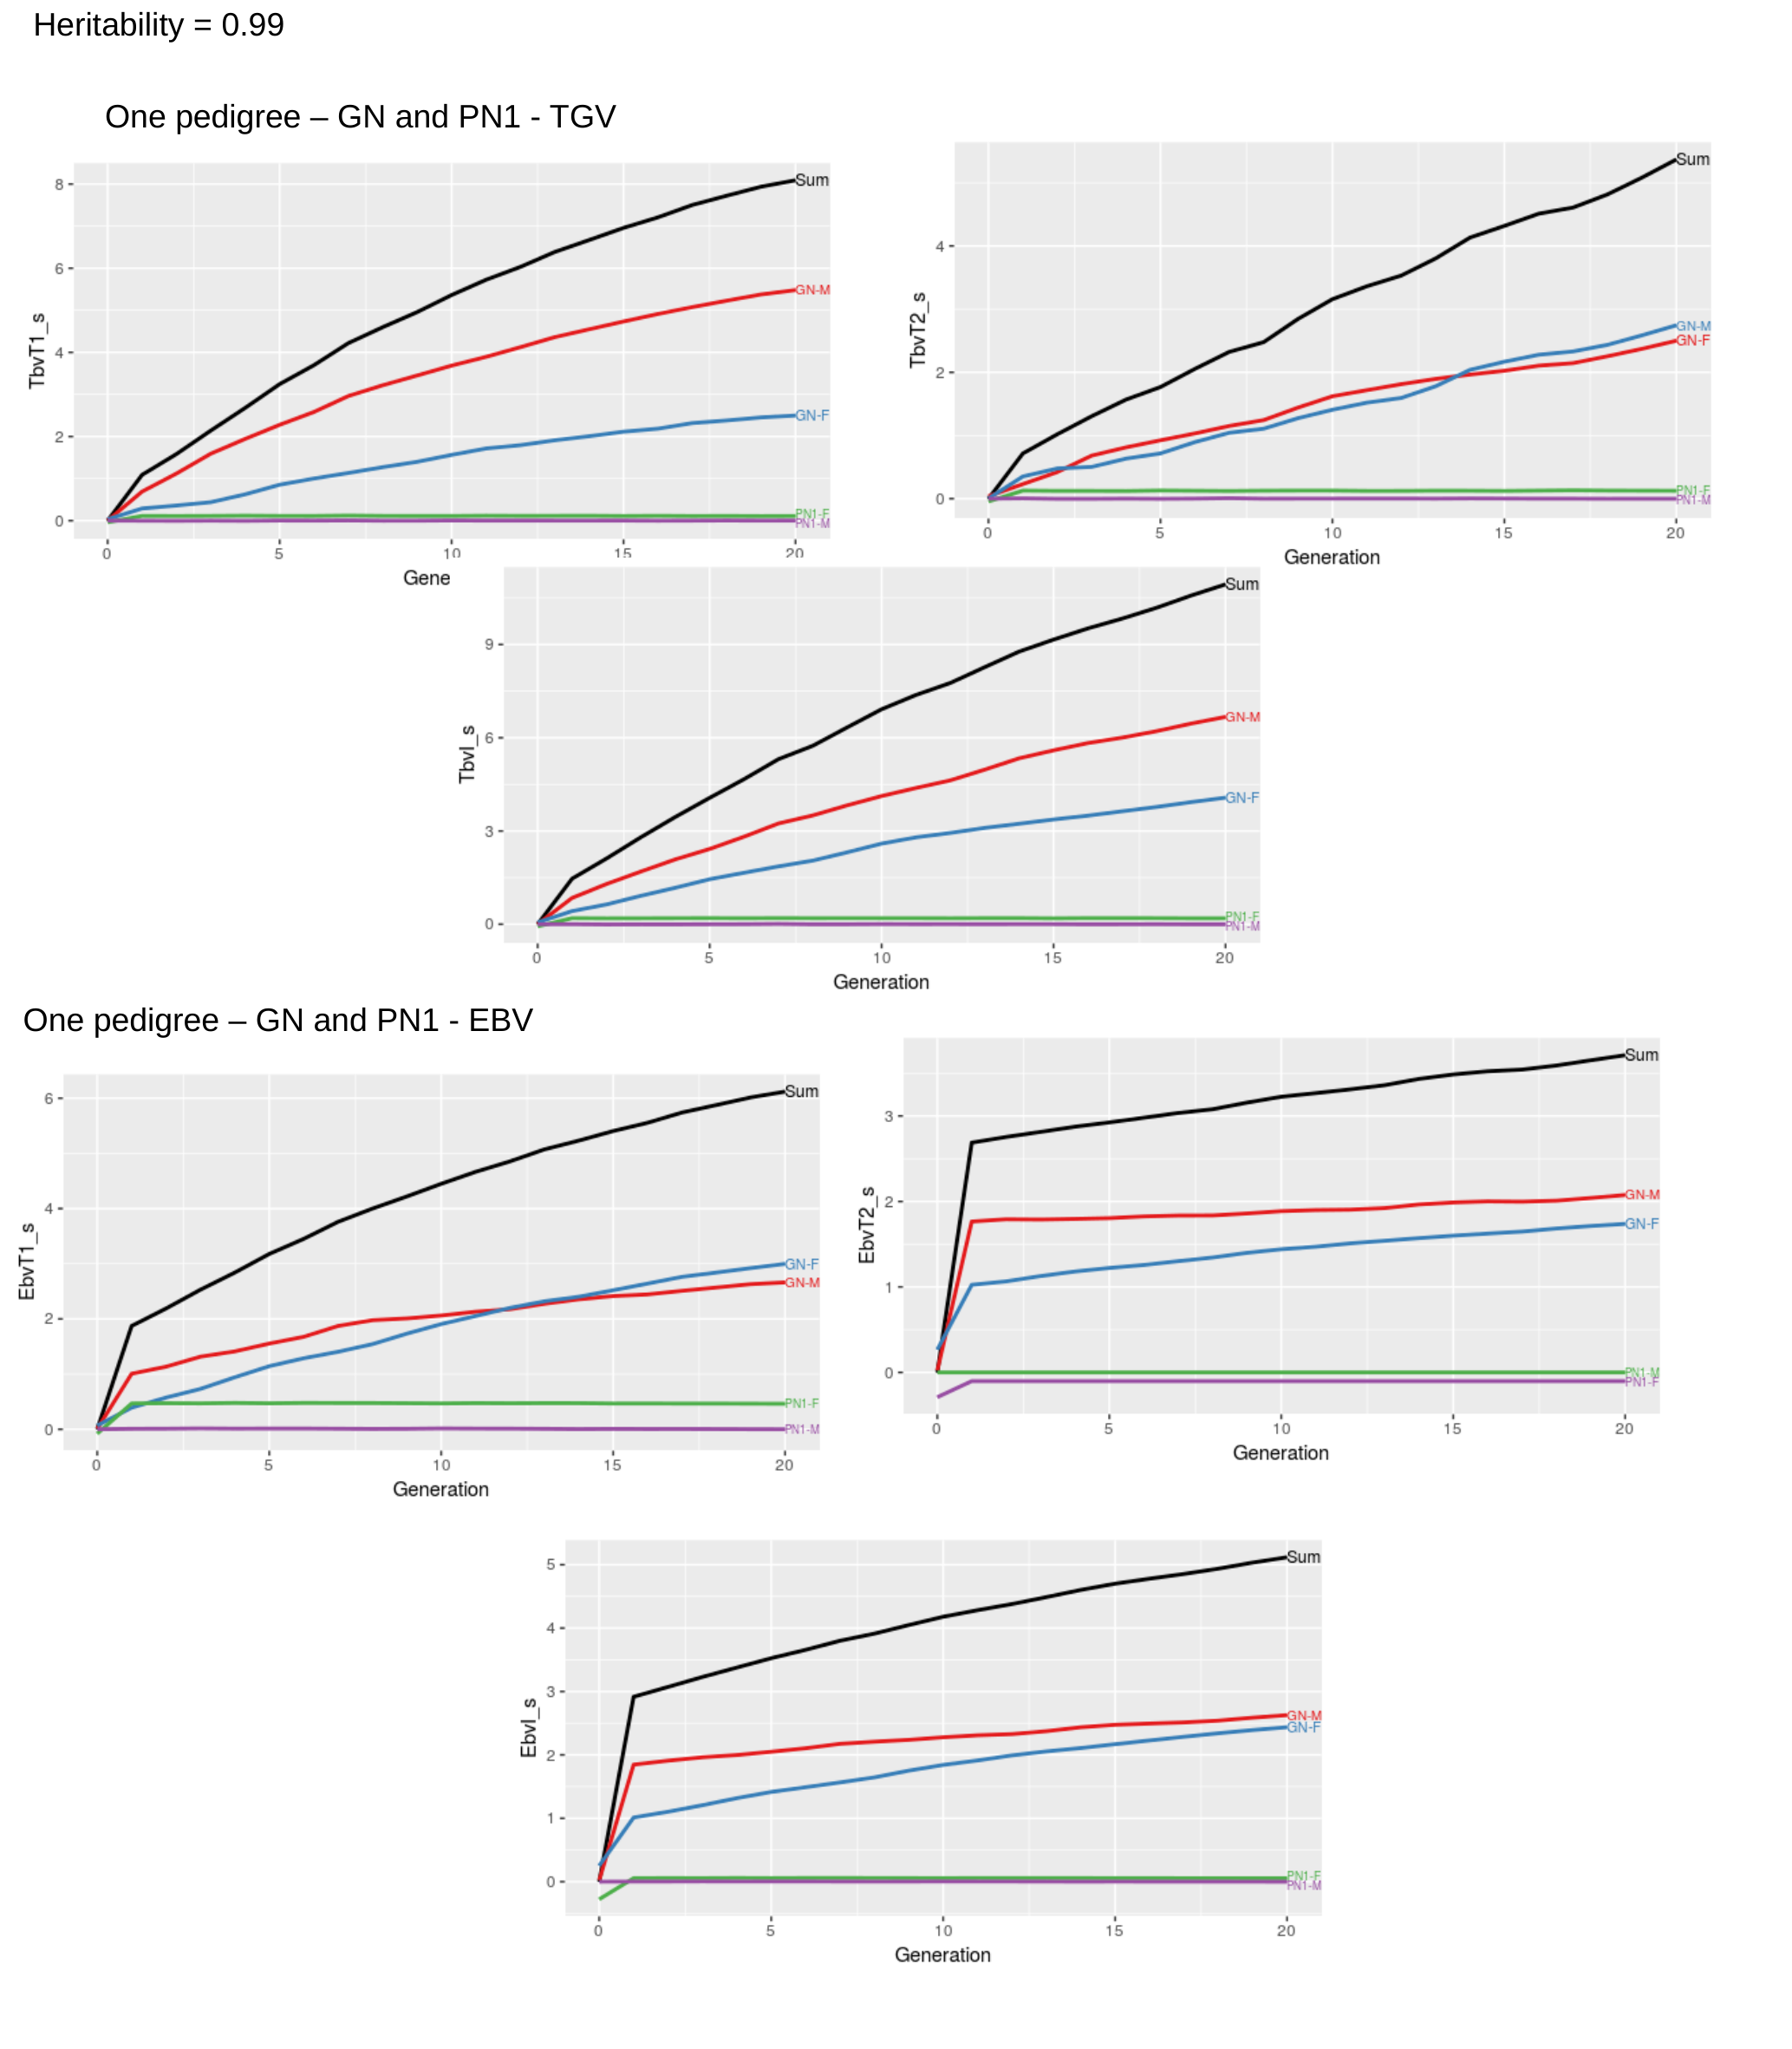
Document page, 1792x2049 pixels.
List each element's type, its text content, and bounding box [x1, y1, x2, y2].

picture [512, 1530, 1332, 1977]
picture [850, 1028, 1670, 1475]
picture [10, 1065, 830, 1511]
text_box One pedigree – GN and PN1 - EBV [10, 995, 1434, 1045]
text_box One pedigree – GN and PN1 - TGV [92, 92, 1515, 142]
text_box Heritability = 0.99 [20, 0, 819, 49]
picture [20, 133, 1721, 1004]
